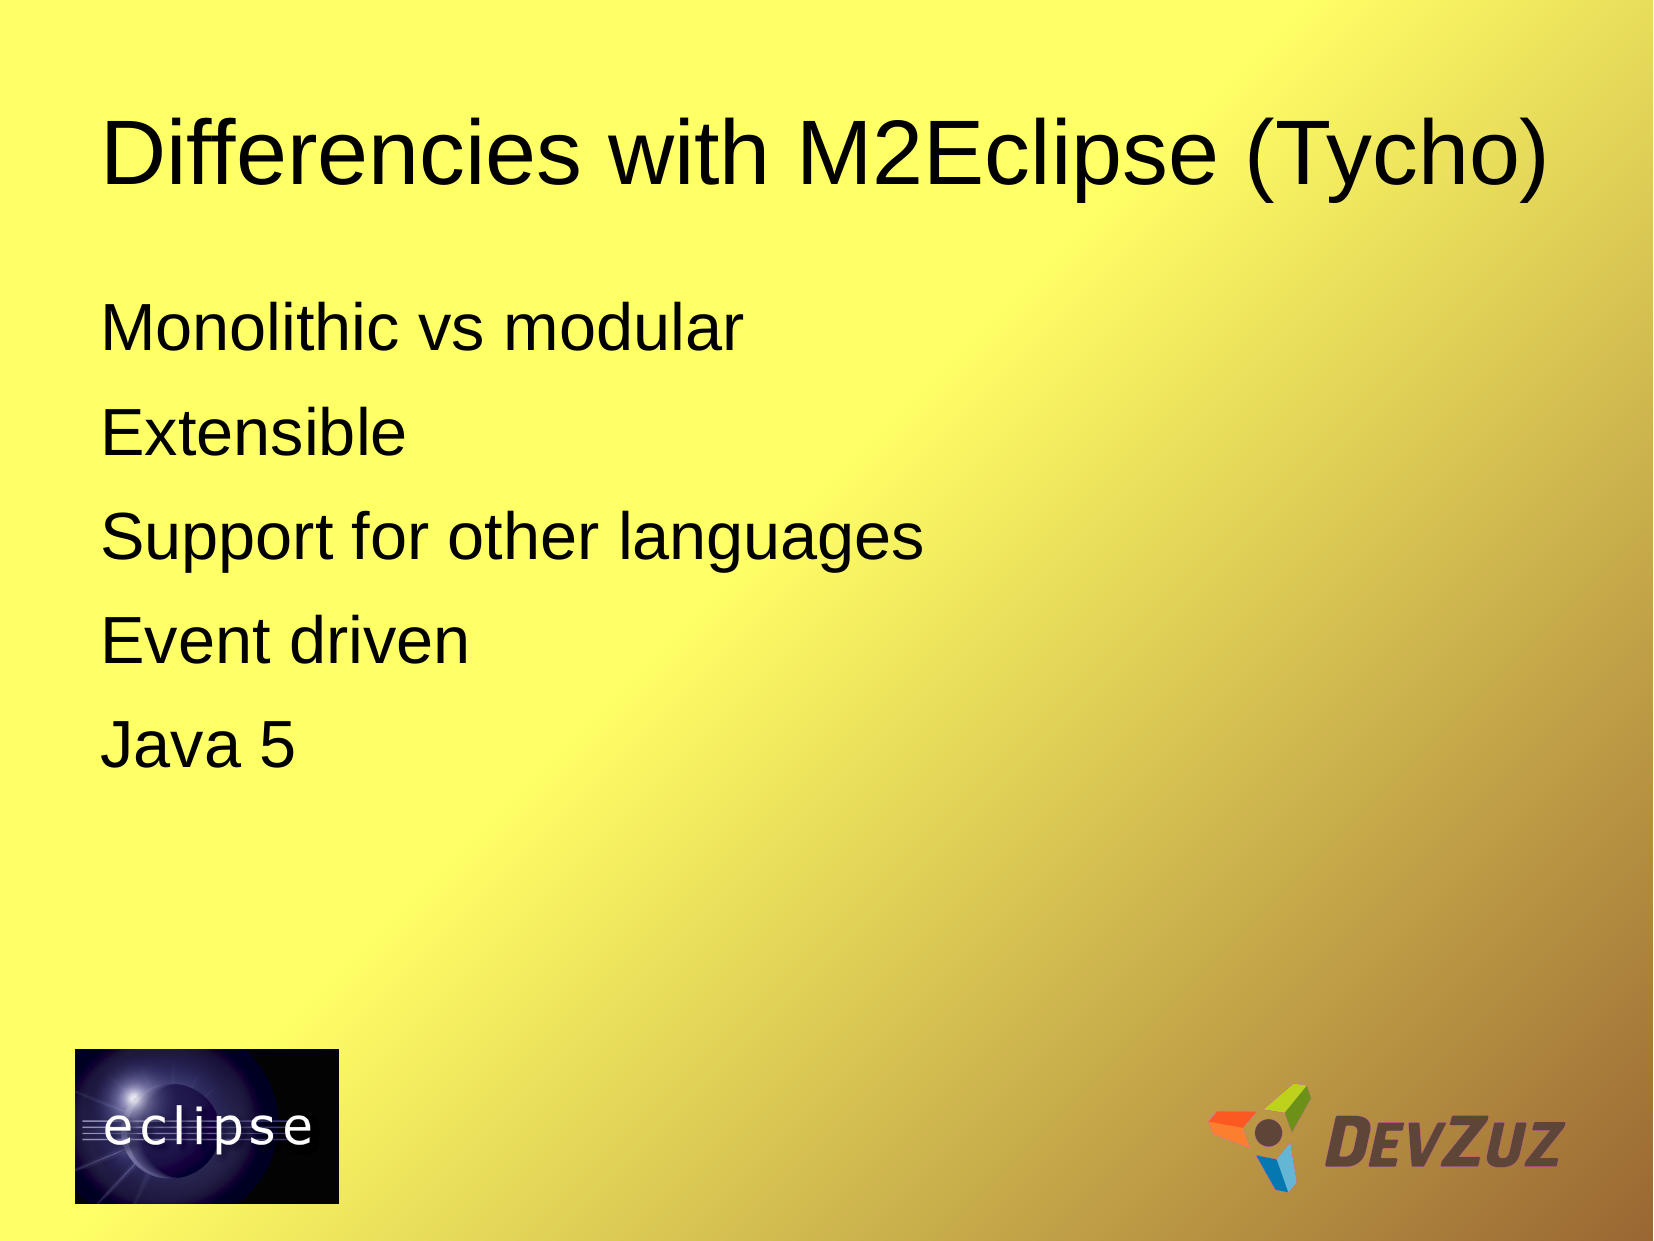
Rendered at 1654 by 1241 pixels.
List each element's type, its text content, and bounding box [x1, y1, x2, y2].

title Differencies with M2Eclipse (Tycho) [82, 49, 1571, 257]
picture [1199, 1074, 1575, 1201]
list Monolithic vs modular Extensible Support for other languages Event driven Java 5 [82, 290, 1571, 1051]
picture [75, 1049, 339, 1204]
